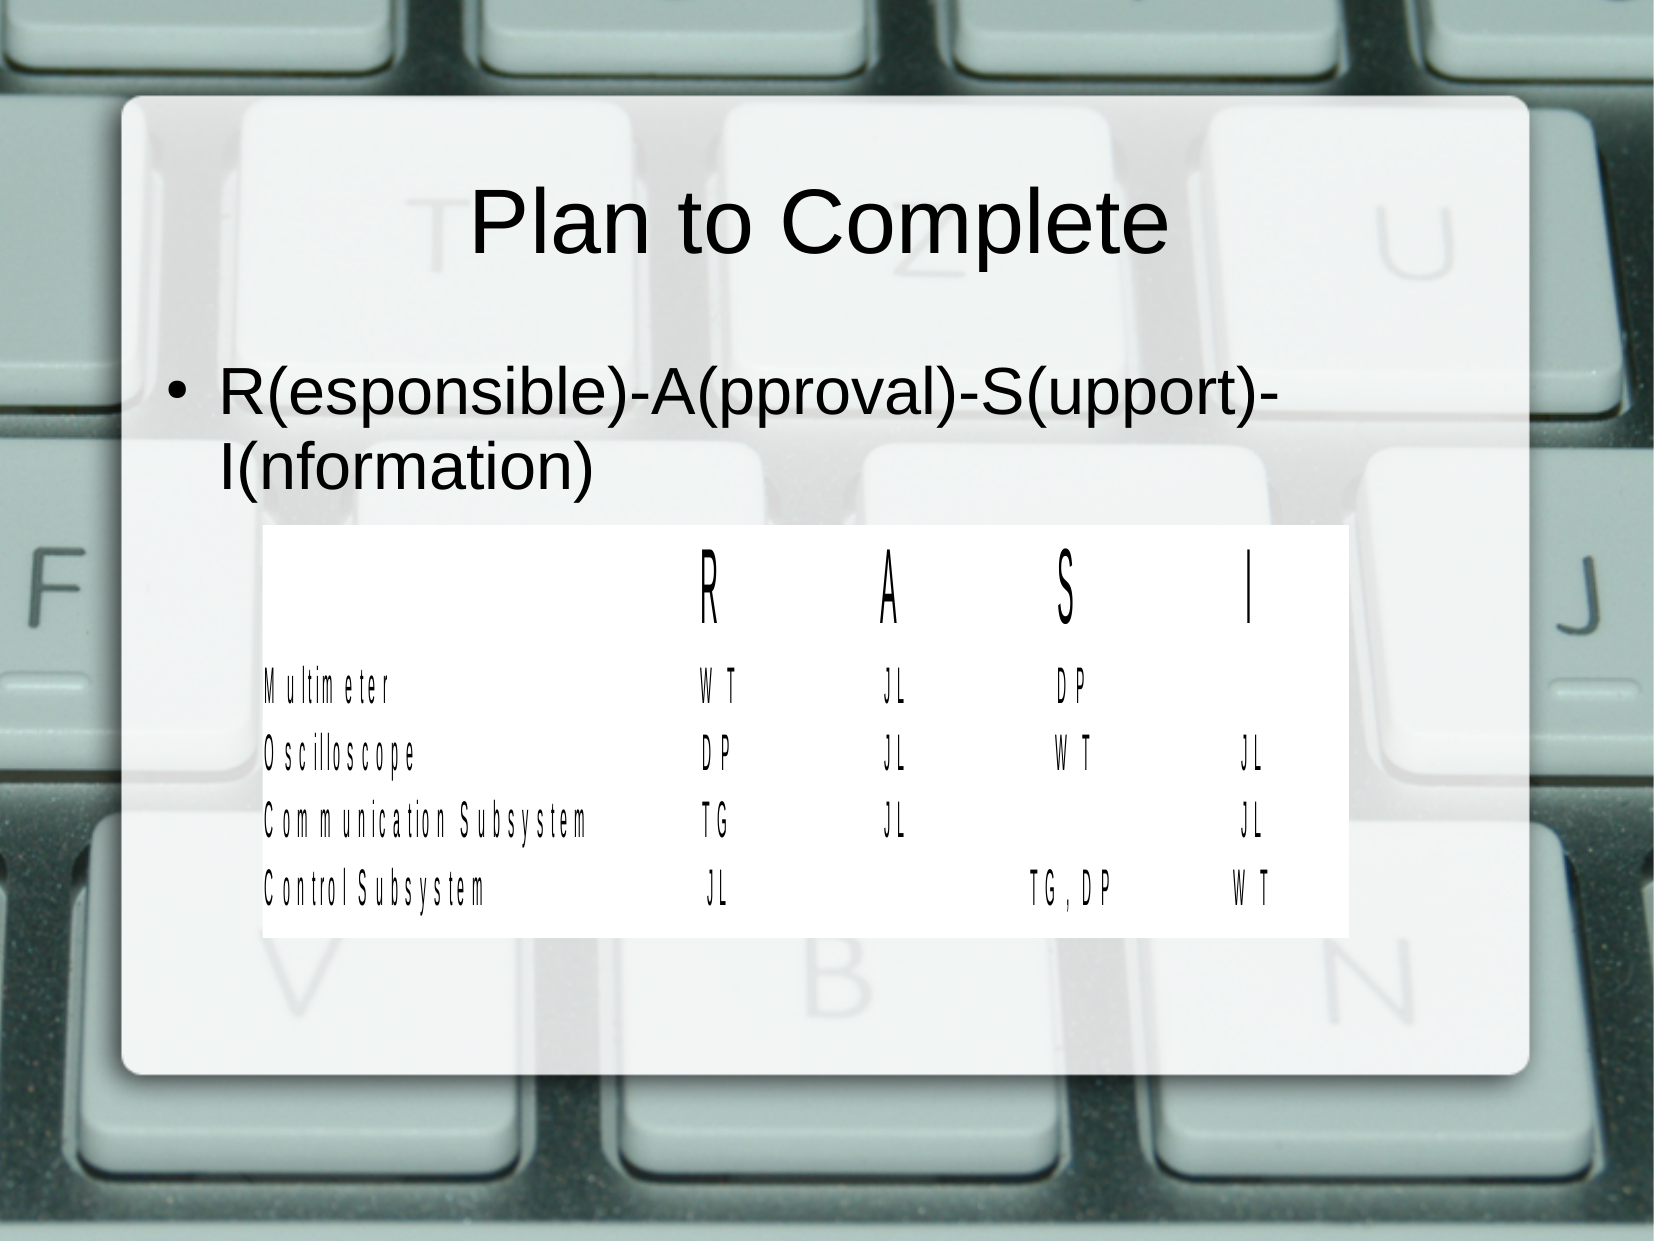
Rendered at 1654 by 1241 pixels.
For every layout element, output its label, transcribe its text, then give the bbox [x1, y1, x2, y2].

title Plan to Complete [135, 117, 1506, 325]
list R(esponsible)-A(pproval)-S(upport)-I(nformation) [147, 354, 1506, 1064]
picture [0, 0, 1654, 1241]
